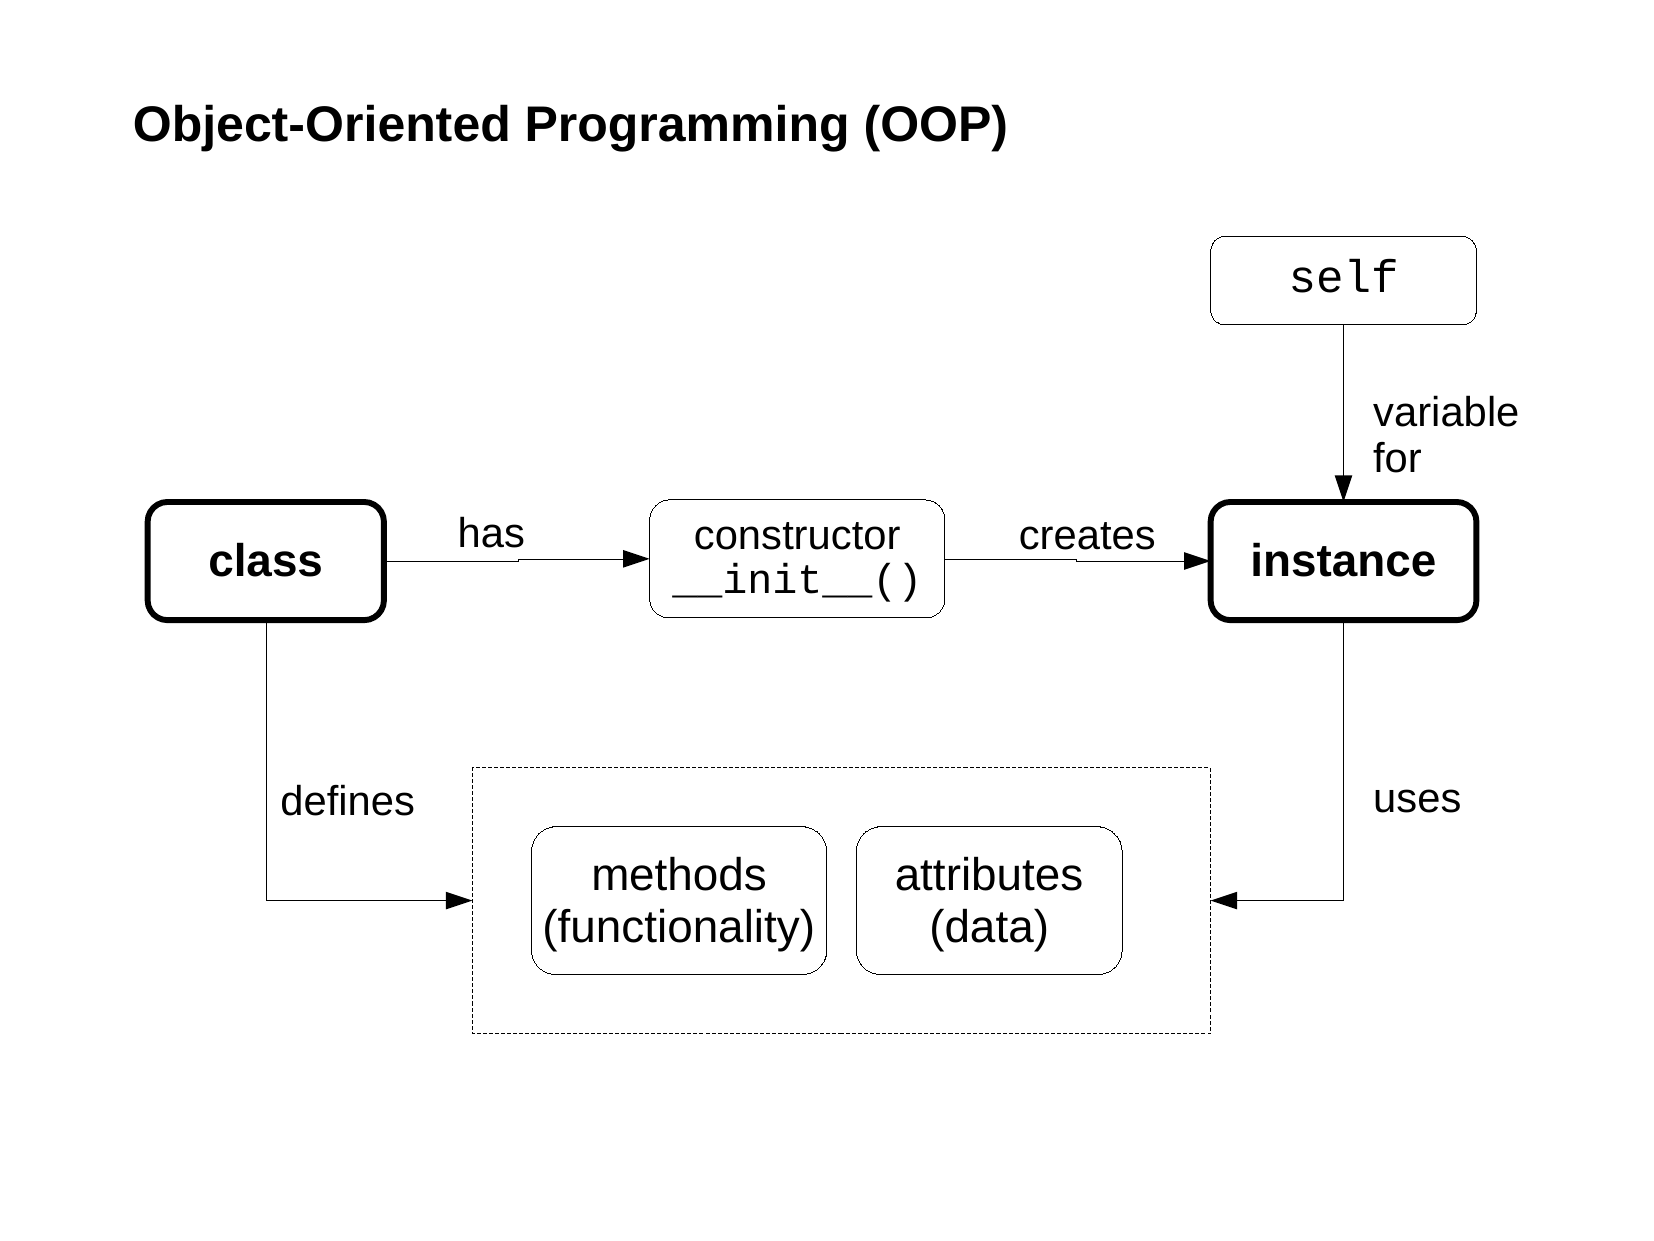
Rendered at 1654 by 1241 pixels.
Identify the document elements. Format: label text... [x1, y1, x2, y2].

text_box creates [1003, 504, 1182, 566]
text_box has [442, 501, 562, 561]
text_box methods (functionality) [531, 826, 827, 975]
text_box constructor __init__() [649, 499, 945, 618]
text_box uses [1358, 767, 1595, 830]
text_box defines [265, 769, 502, 832]
text_box instance [1210, 501, 1477, 621]
text_box self [1210, 236, 1477, 325]
text_box has [442, 560, 562, 564]
text_box attributes (data) [856, 826, 1123, 975]
text_box variable for [1358, 381, 1595, 491]
text_box class [147, 501, 384, 621]
text_box Object-Oriented Programming (OOP) [118, 88, 1388, 160]
